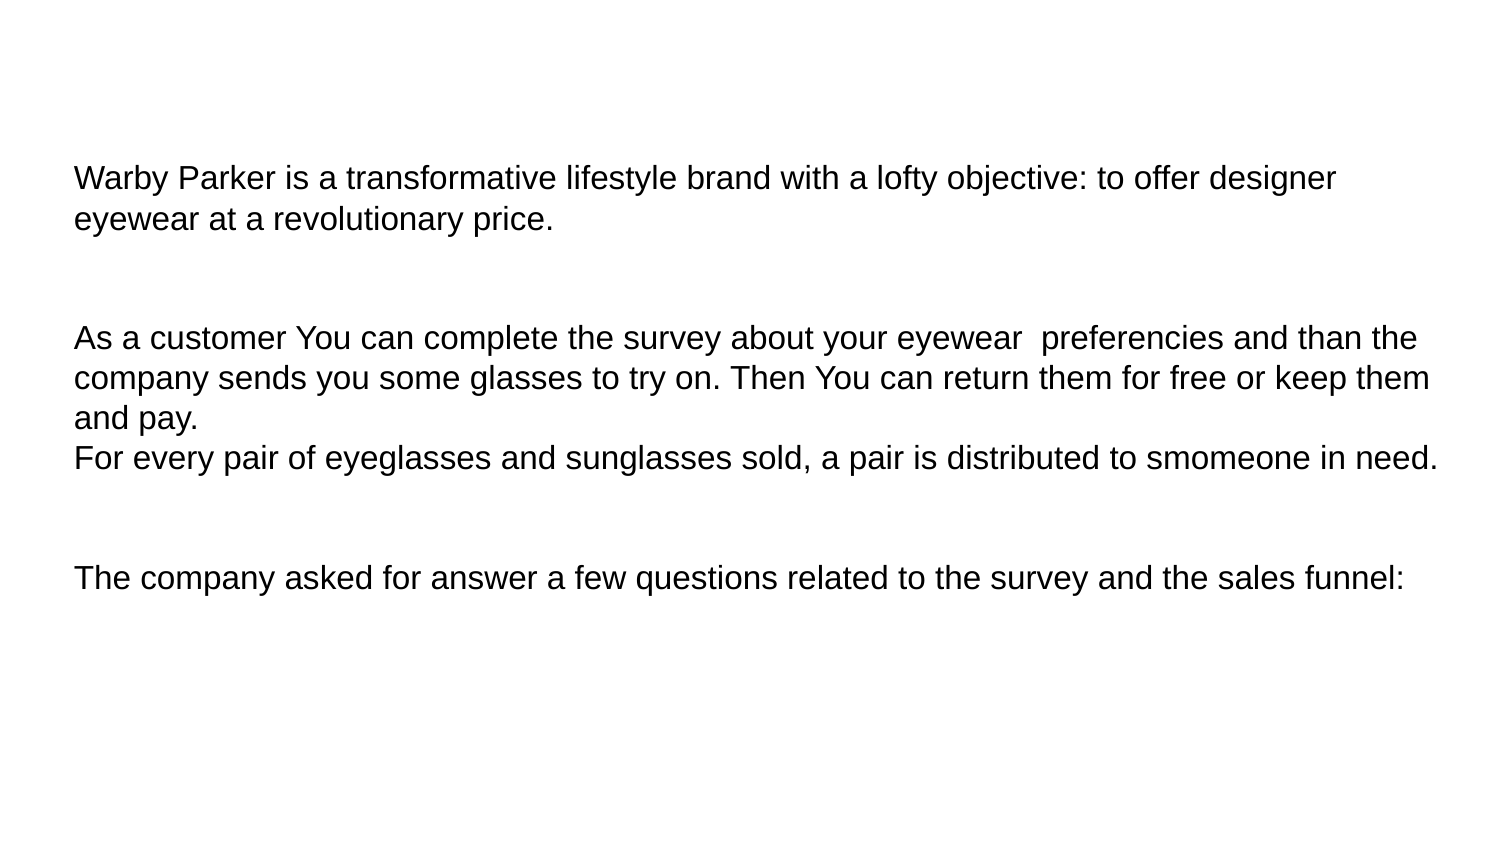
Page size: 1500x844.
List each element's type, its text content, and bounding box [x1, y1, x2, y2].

title Warby Parker is a transformative lifestyle brand with a lofty objective: to offer designer eyewear at a revolutionary price. As a customer You can complete the survey about your eyewear preferencies and than the company sends you some glasses to try on. Then You can return them for free or keep them and pay. For every pair of eyeglasses and sunglasses sold, a pair is distributed to smomeone in need. The company asked for answer a few questions related to the survey and the sales funnel: [59, 141, 1457, 236]
